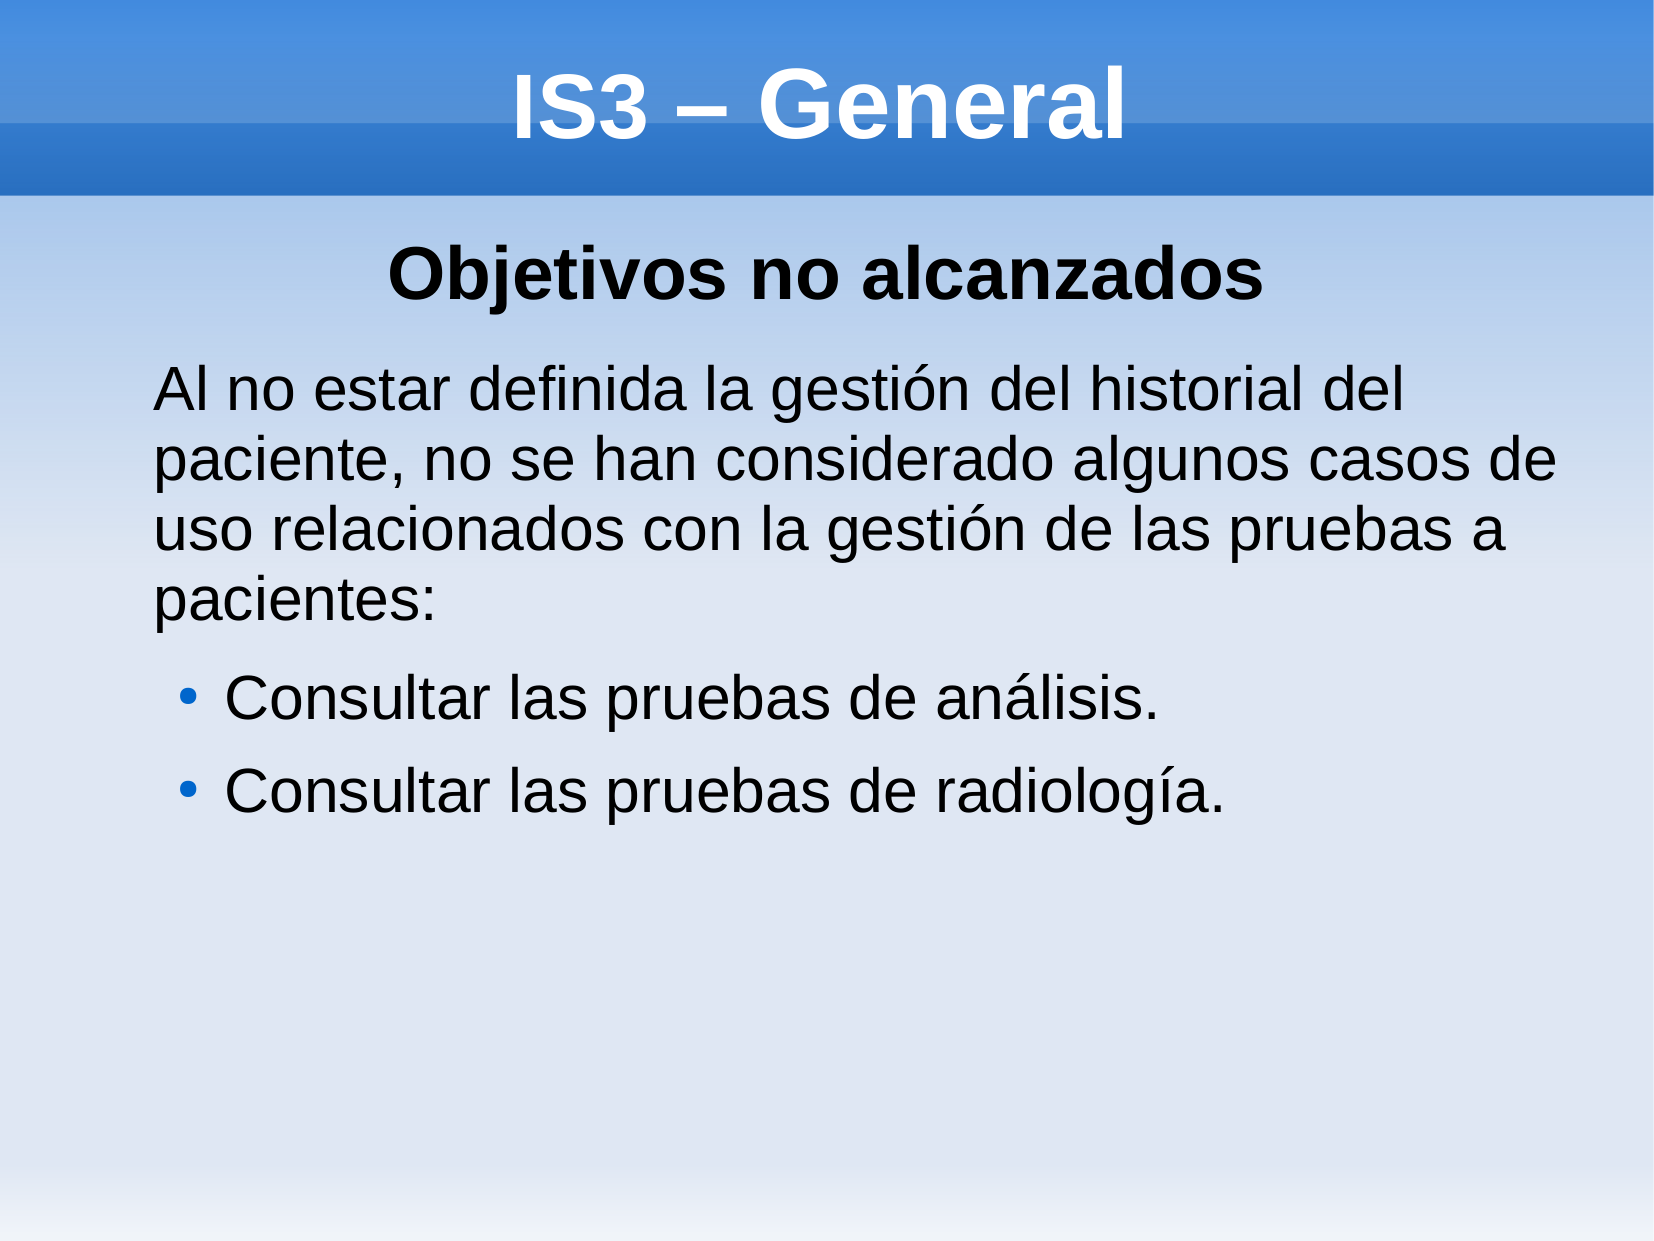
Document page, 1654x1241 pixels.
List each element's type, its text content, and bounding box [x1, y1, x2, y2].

title IS3 – General [76, 0, 1565, 208]
text_box Objetivos no alcanzados [59, 224, 1595, 324]
list Al no estar definida la gestión del historial del paciente, no se han considerado algunos casos de uso relacionados con la gestión de las pruebas a pacientes: Consultar las pruebas de análisis. Consultar las pruebas de radiología. [82, 354, 1565, 1102]
picture [0, 0, 1654, 1241]
